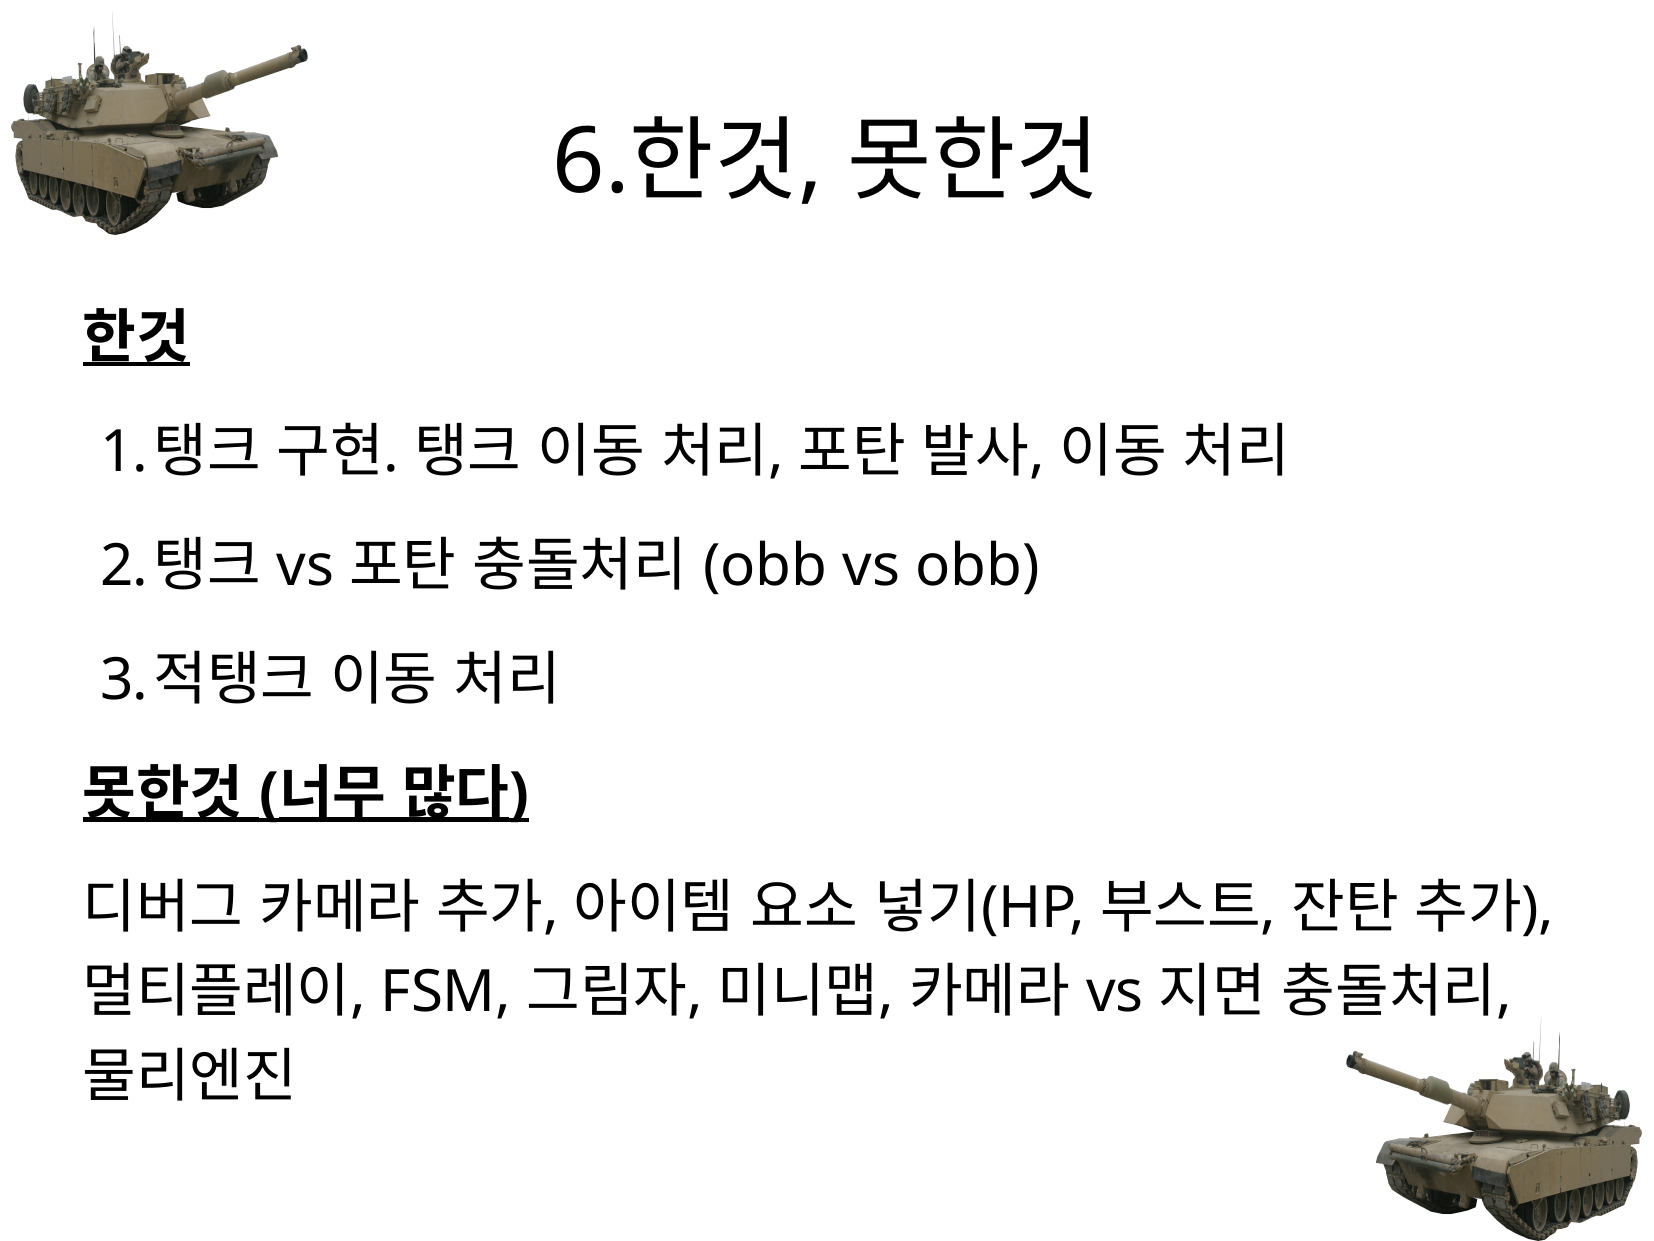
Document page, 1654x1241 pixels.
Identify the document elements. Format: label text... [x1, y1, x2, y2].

list 한것 탱크 구현. 탱크 이동 처리, 포탄 발사, 이동 처리 탱크 vs 포탄 충돌처리 (obb vs obb) 적탱크 이동 처리 못한것 (너무 많다) 디버그 카메라 추가, 아이템 요소 넣기(HP, 부스트, 잔탄 추가), 멀티플레이, FSM, 그림자, 미니맵, 카메라 vs 지면 충돌처리, 물리엔진 [82, 290, 1571, 1149]
title 6.한것, 못한것 [82, 49, 1571, 257]
picture [1346, 1017, 1642, 1241]
picture [11, 11, 308, 235]
